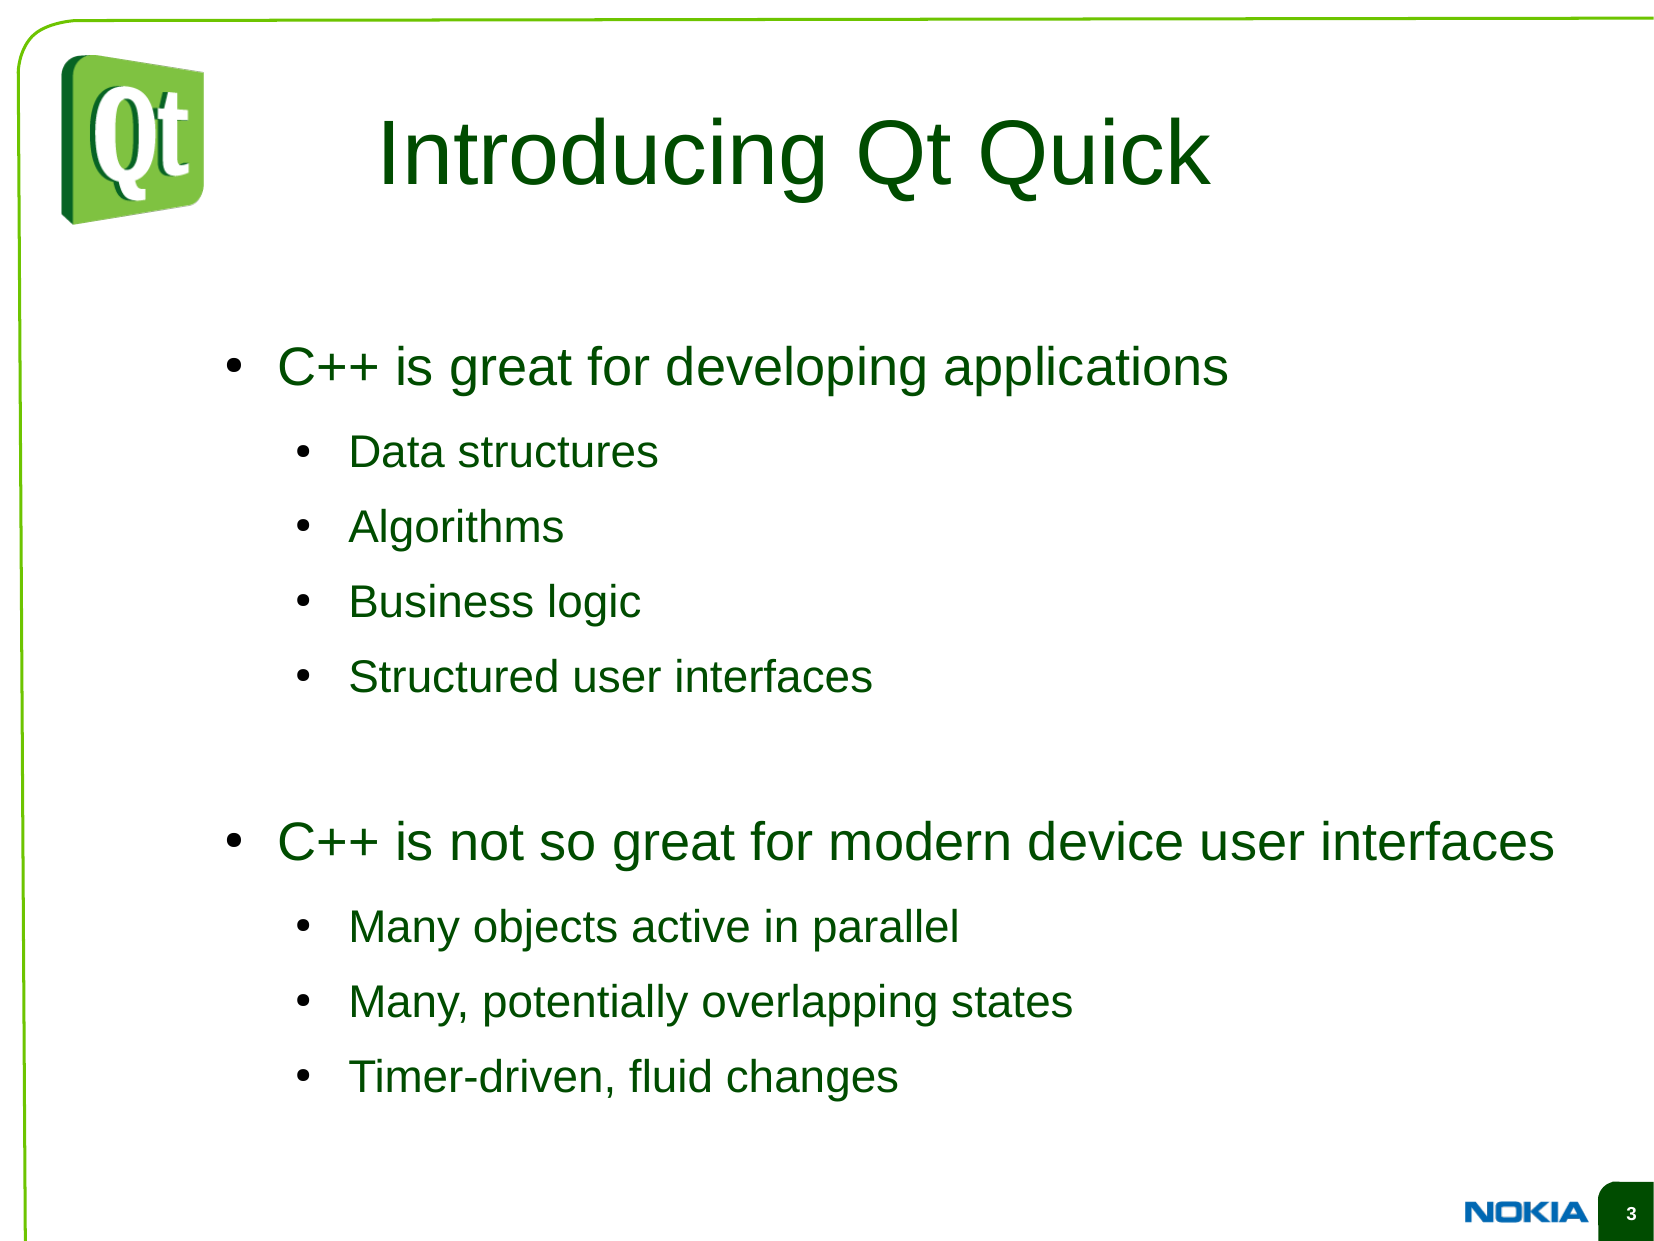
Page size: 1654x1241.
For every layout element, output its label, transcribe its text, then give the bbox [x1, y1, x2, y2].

picture [1465, 1201, 1589, 1223]
title Introducing Qt Quick [257, 56, 1333, 250]
list C++ is great for developing applications Data structures Algorithms Business logic Structured user interfaces C++ is not so great for modern device user interfaces Many objects active in parallel Many, potentially overlapping states Timer-driven, fluid changes [206, 336, 1595, 1103]
picture [61, 55, 204, 225]
